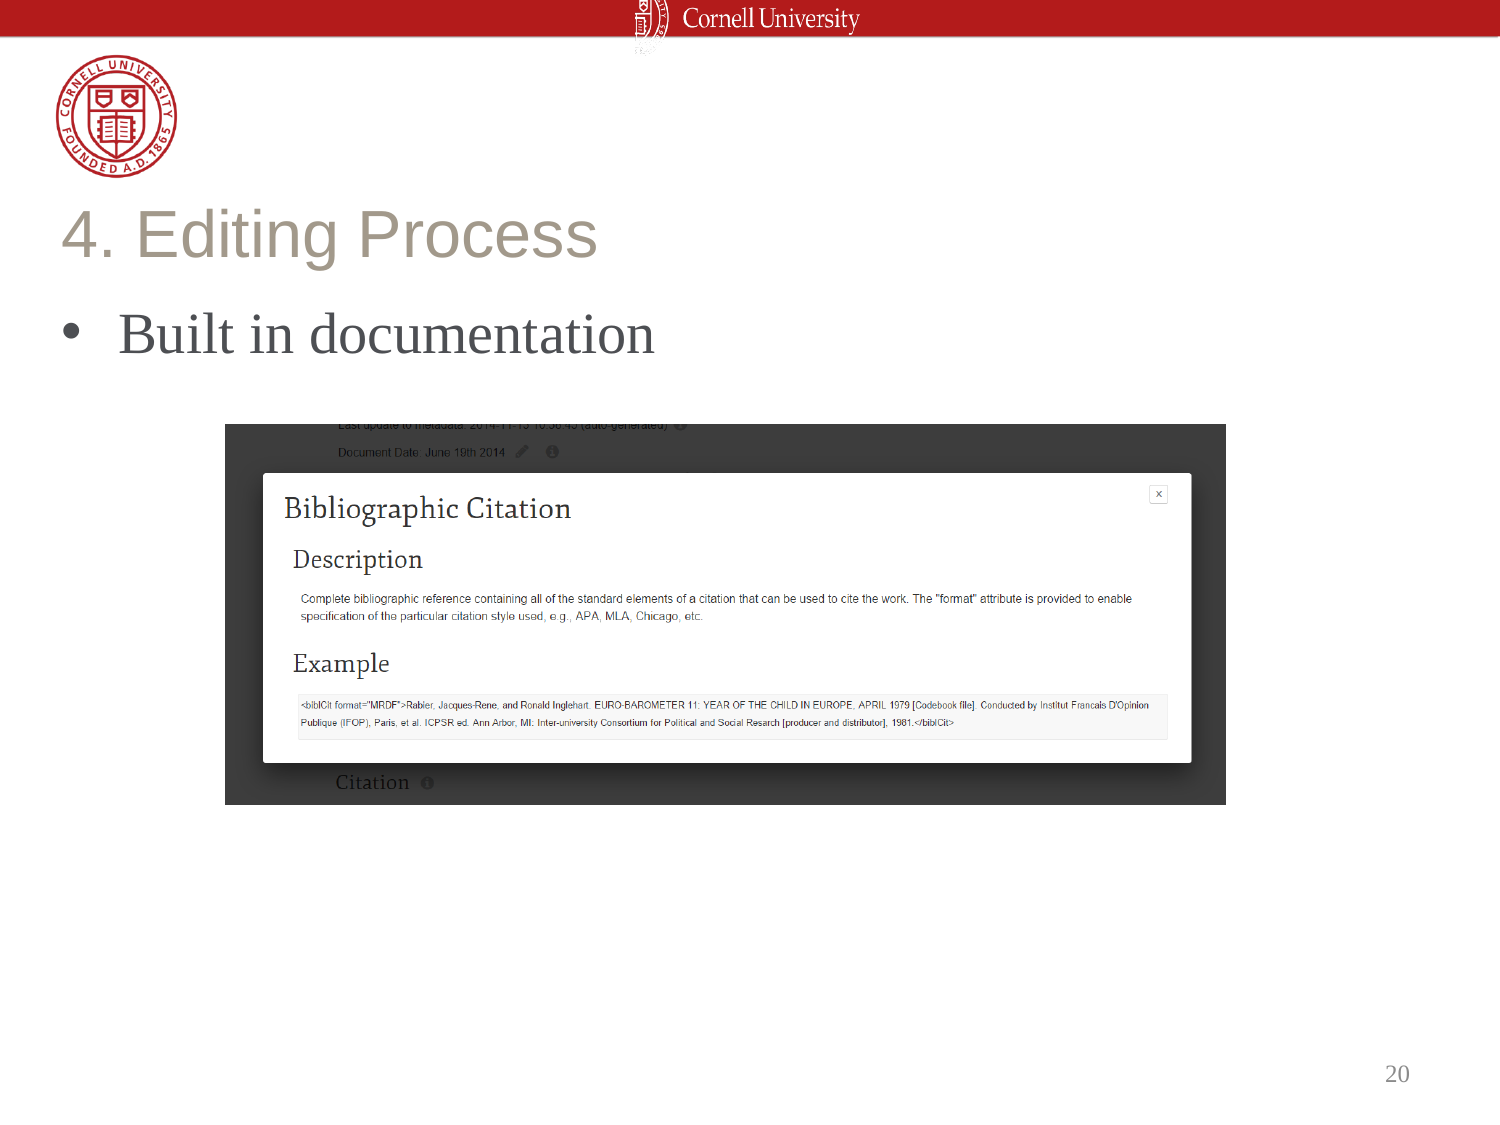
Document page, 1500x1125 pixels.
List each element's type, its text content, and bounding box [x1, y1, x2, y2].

title 4. Editing Process [46, 174, 1471, 287]
picture [635, 0, 860, 60]
picture [225, 424, 1226, 805]
picture [50, 50, 195, 174]
slide_number <number> [1074, 1042, 1425, 1103]
list Built in documentation [46, 287, 1471, 400]
